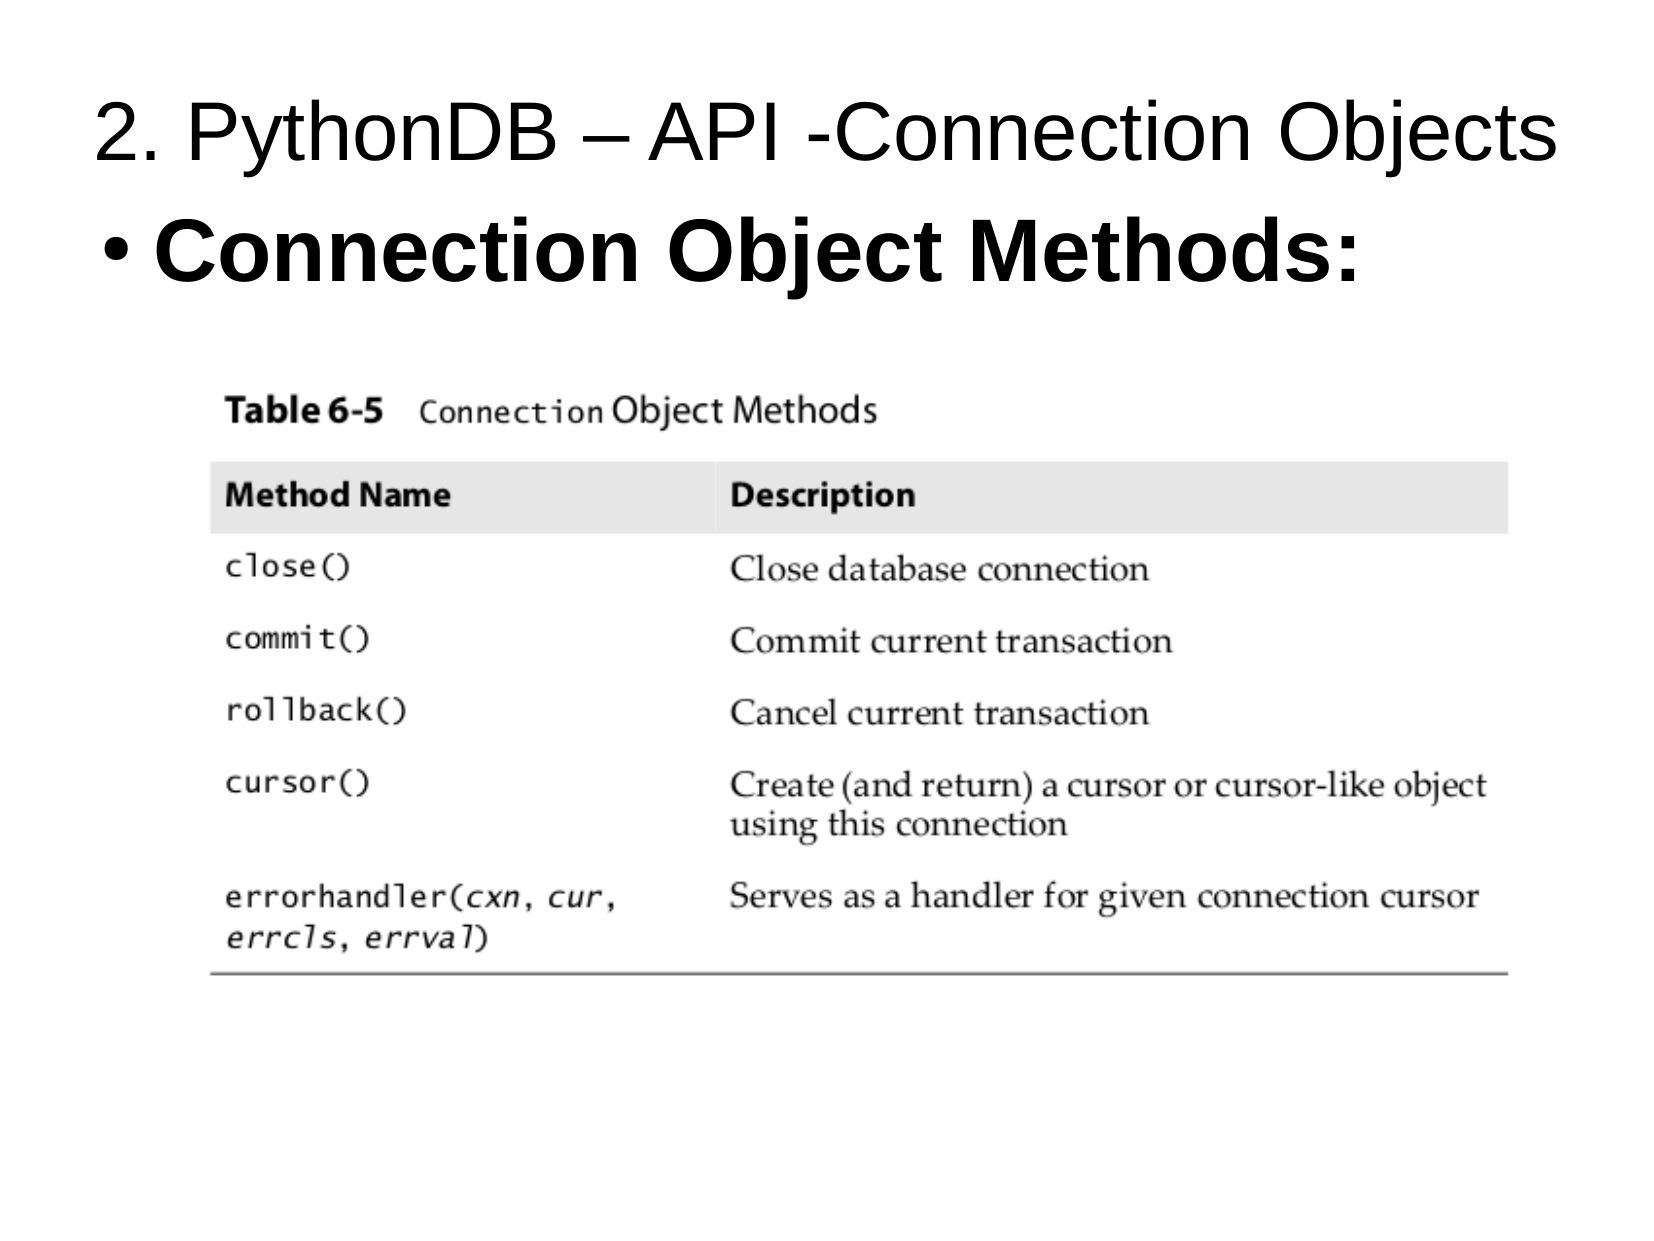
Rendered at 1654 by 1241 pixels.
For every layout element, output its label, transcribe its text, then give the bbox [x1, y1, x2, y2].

list Connection Object Methods: [82, 200, 1607, 1193]
picture [153, 354, 1539, 981]
title 2. PythonDB – API -Connection Objects [82, 62, 1571, 200]
